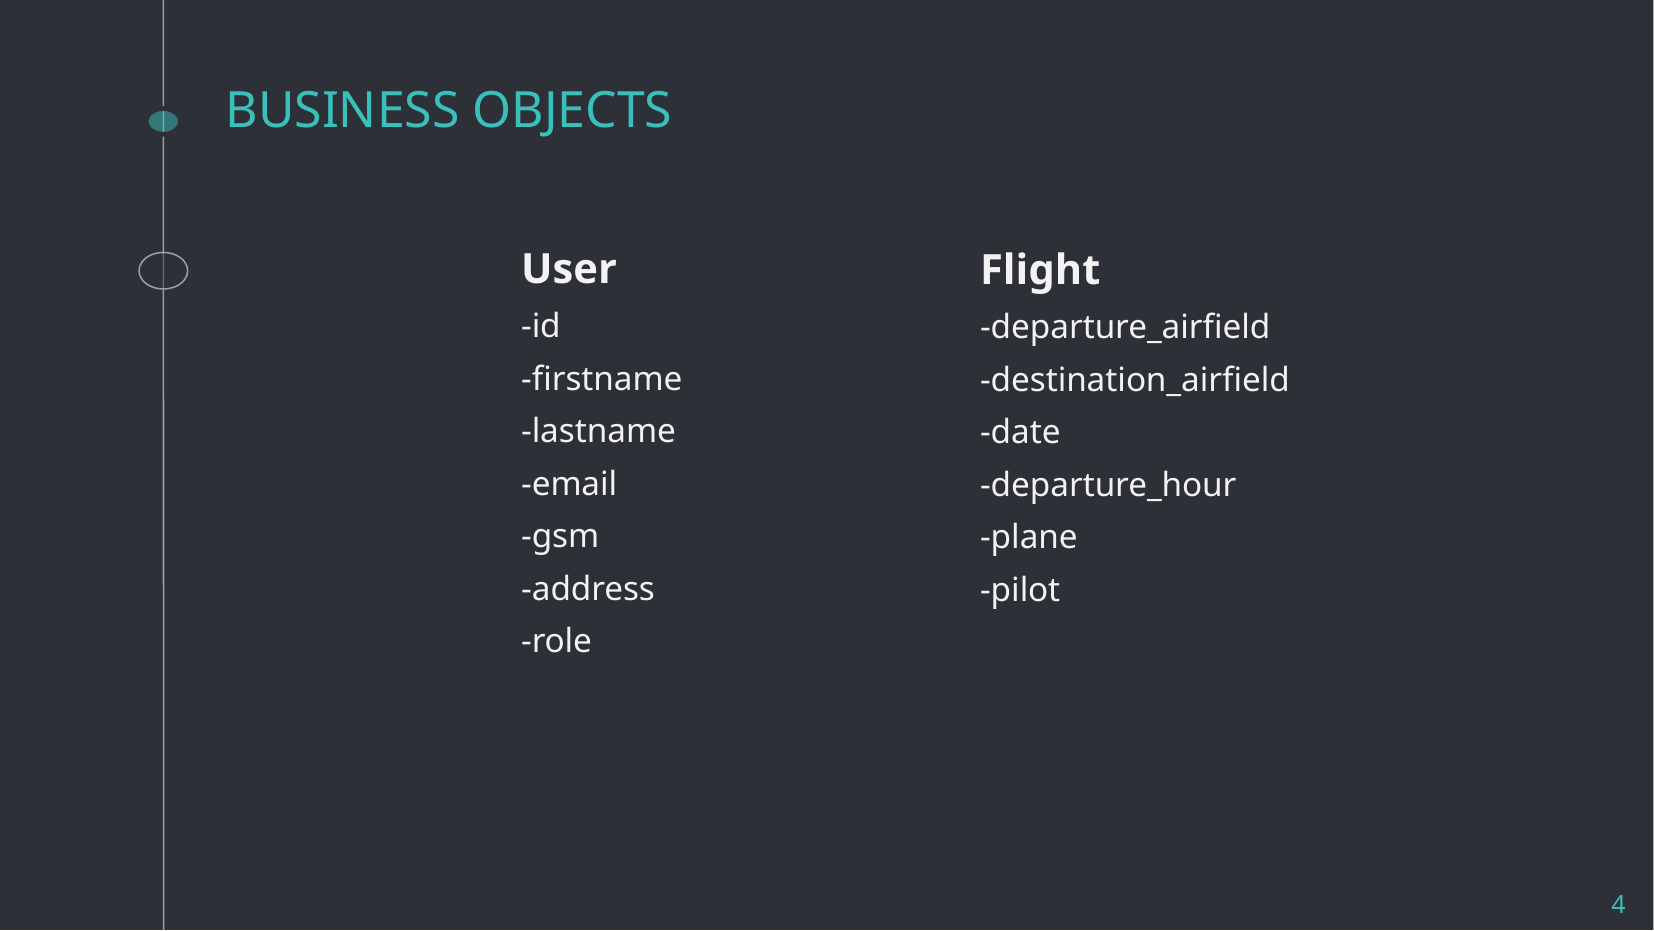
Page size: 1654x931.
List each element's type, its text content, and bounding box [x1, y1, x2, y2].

list User -id -firstname -lastname -email -gsm -address -role [505, 227, 941, 891]
title BUSINESS OBJECTS [210, 90, 1451, 153]
slide_number <numéro> [1541, 873, 1641, 931]
list Flight -departure_airfield -destination_airfield -date -departure_hour -plane -pilot [965, 228, 1400, 892]
